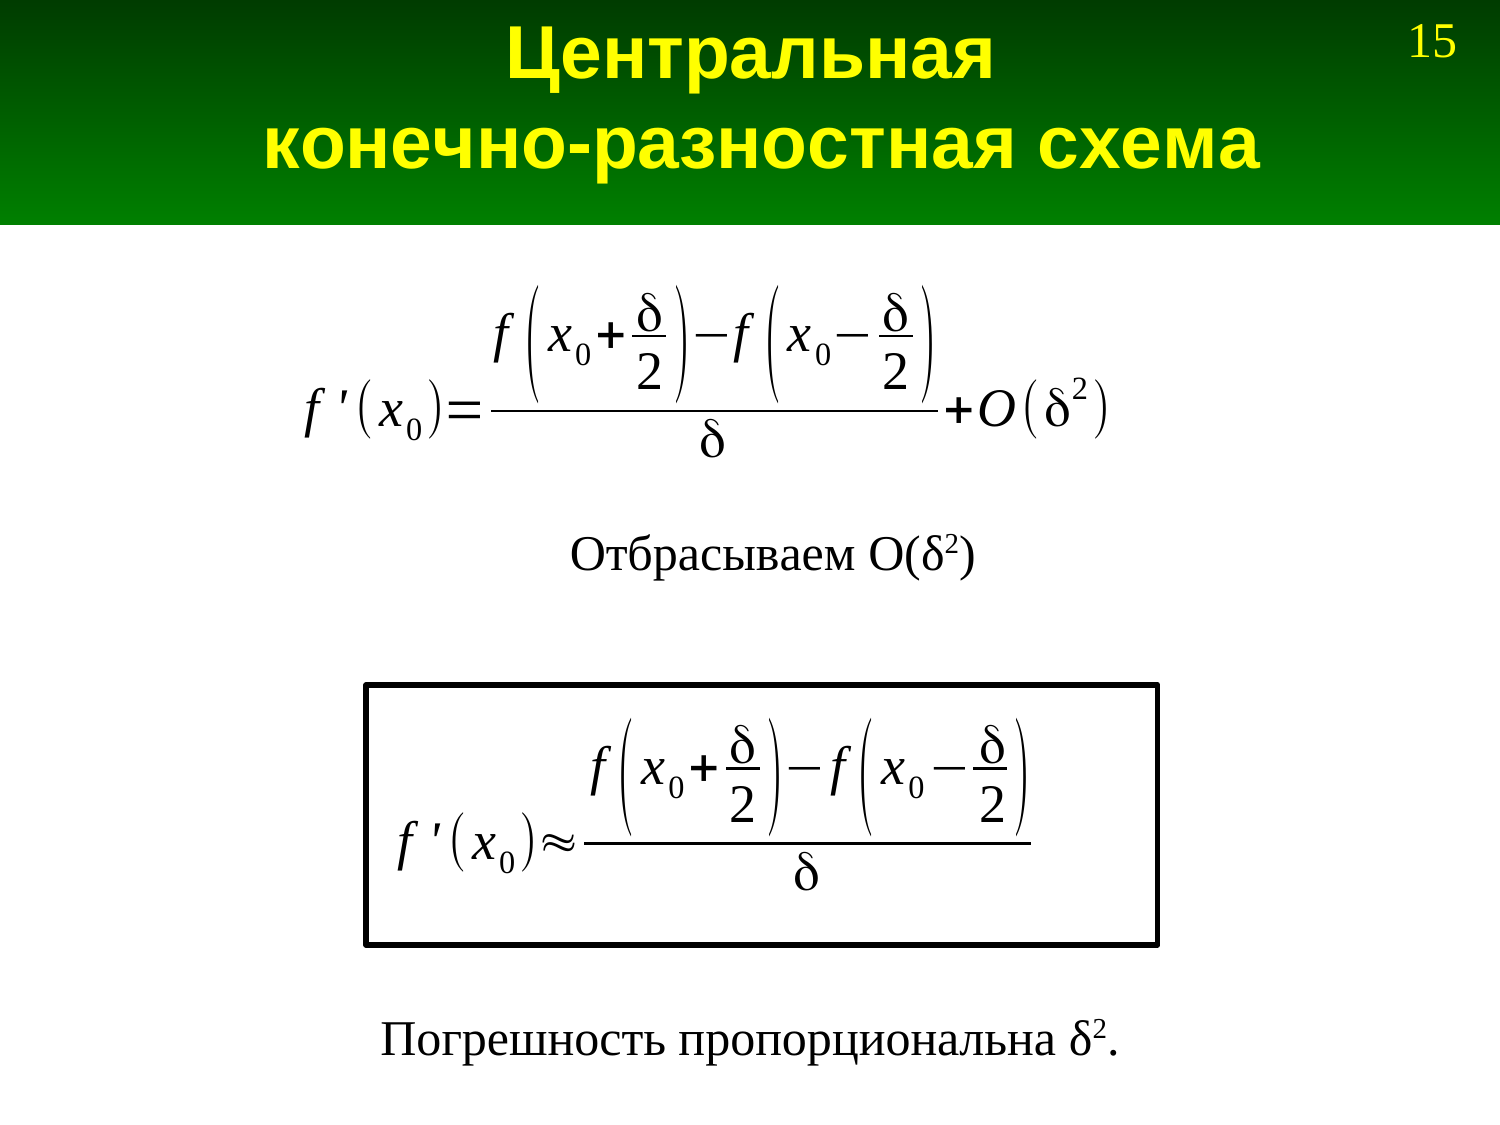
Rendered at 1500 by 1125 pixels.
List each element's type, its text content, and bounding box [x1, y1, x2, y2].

title Центральная конечно-разностная схема [123, 0, 1399, 192]
text_box Отбрасываем O(δ2) [555, 512, 1046, 648]
chart [291, 283, 1123, 461]
chart [384, 716, 1048, 894]
text_box Погрешность пропорциональна δ2. [365, 998, 1135, 1073]
